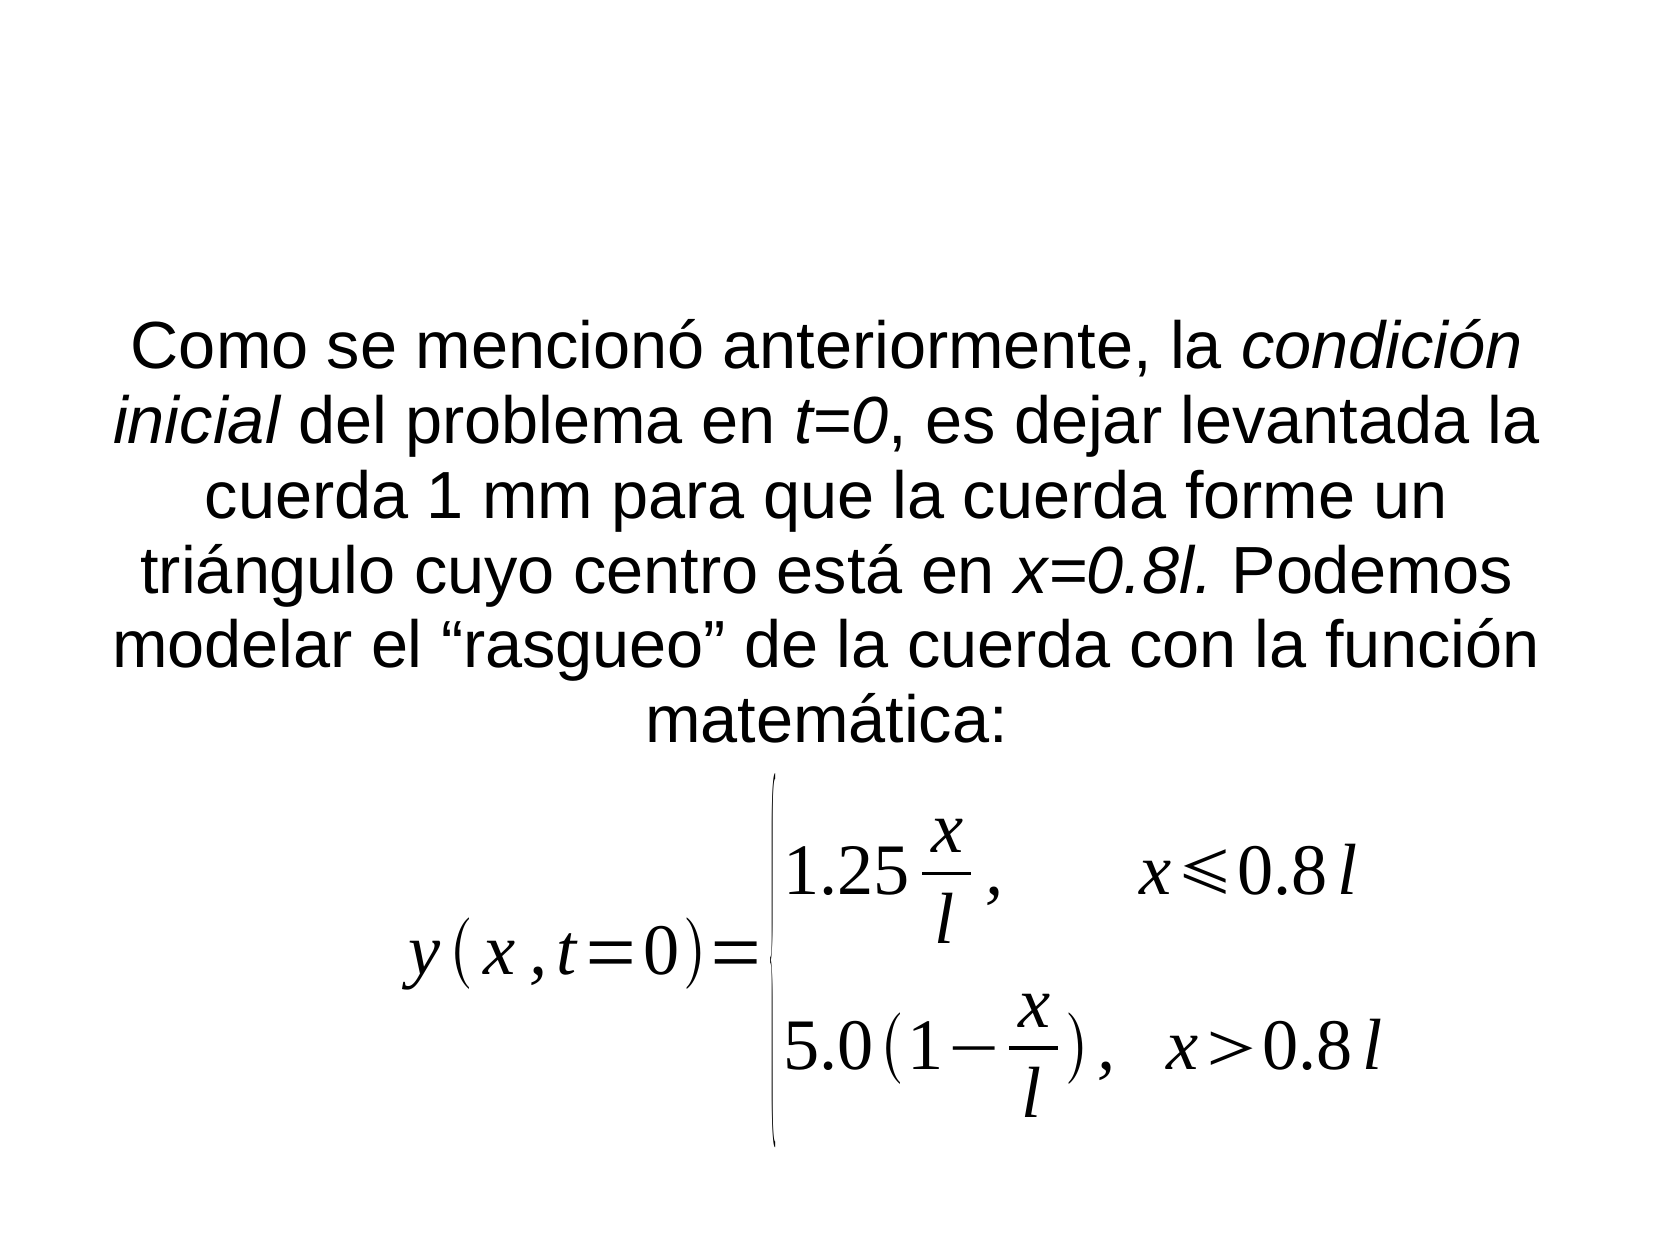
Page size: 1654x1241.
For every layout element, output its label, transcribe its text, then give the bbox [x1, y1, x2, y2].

chart [392, 770, 1388, 1152]
subtitle Como se mencionó anteriormente, la condición inicial del problema en t=0, es dejar levantada la cuerda 1 mm para que la cuerda forme un triángulo cuyo centro está en x=0.8l. Podemos modelar el “rasgueo” de la cuerda con la función matemática: [82, 297, 1571, 768]
